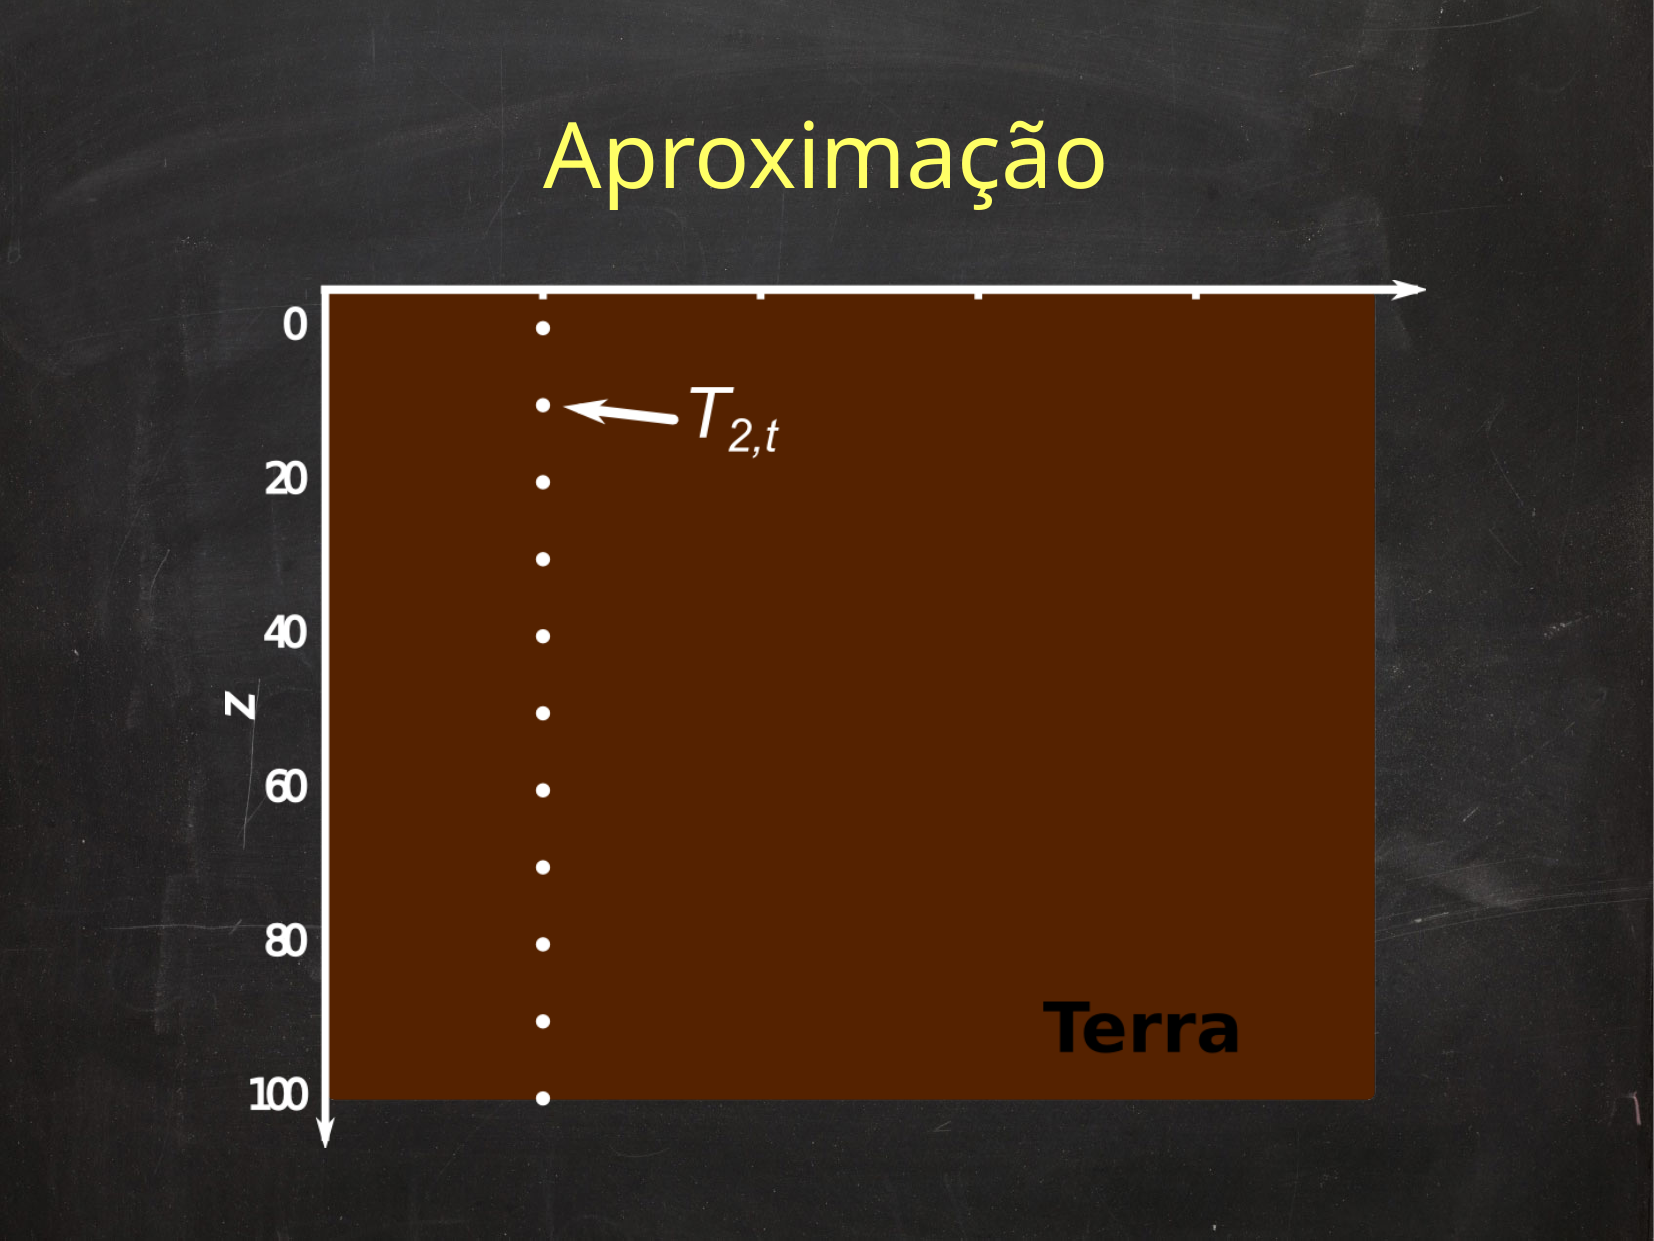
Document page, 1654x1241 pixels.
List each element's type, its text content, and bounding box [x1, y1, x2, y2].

title Aproximação [82, 49, 1571, 257]
picture [0, 0, 1654, 1241]
